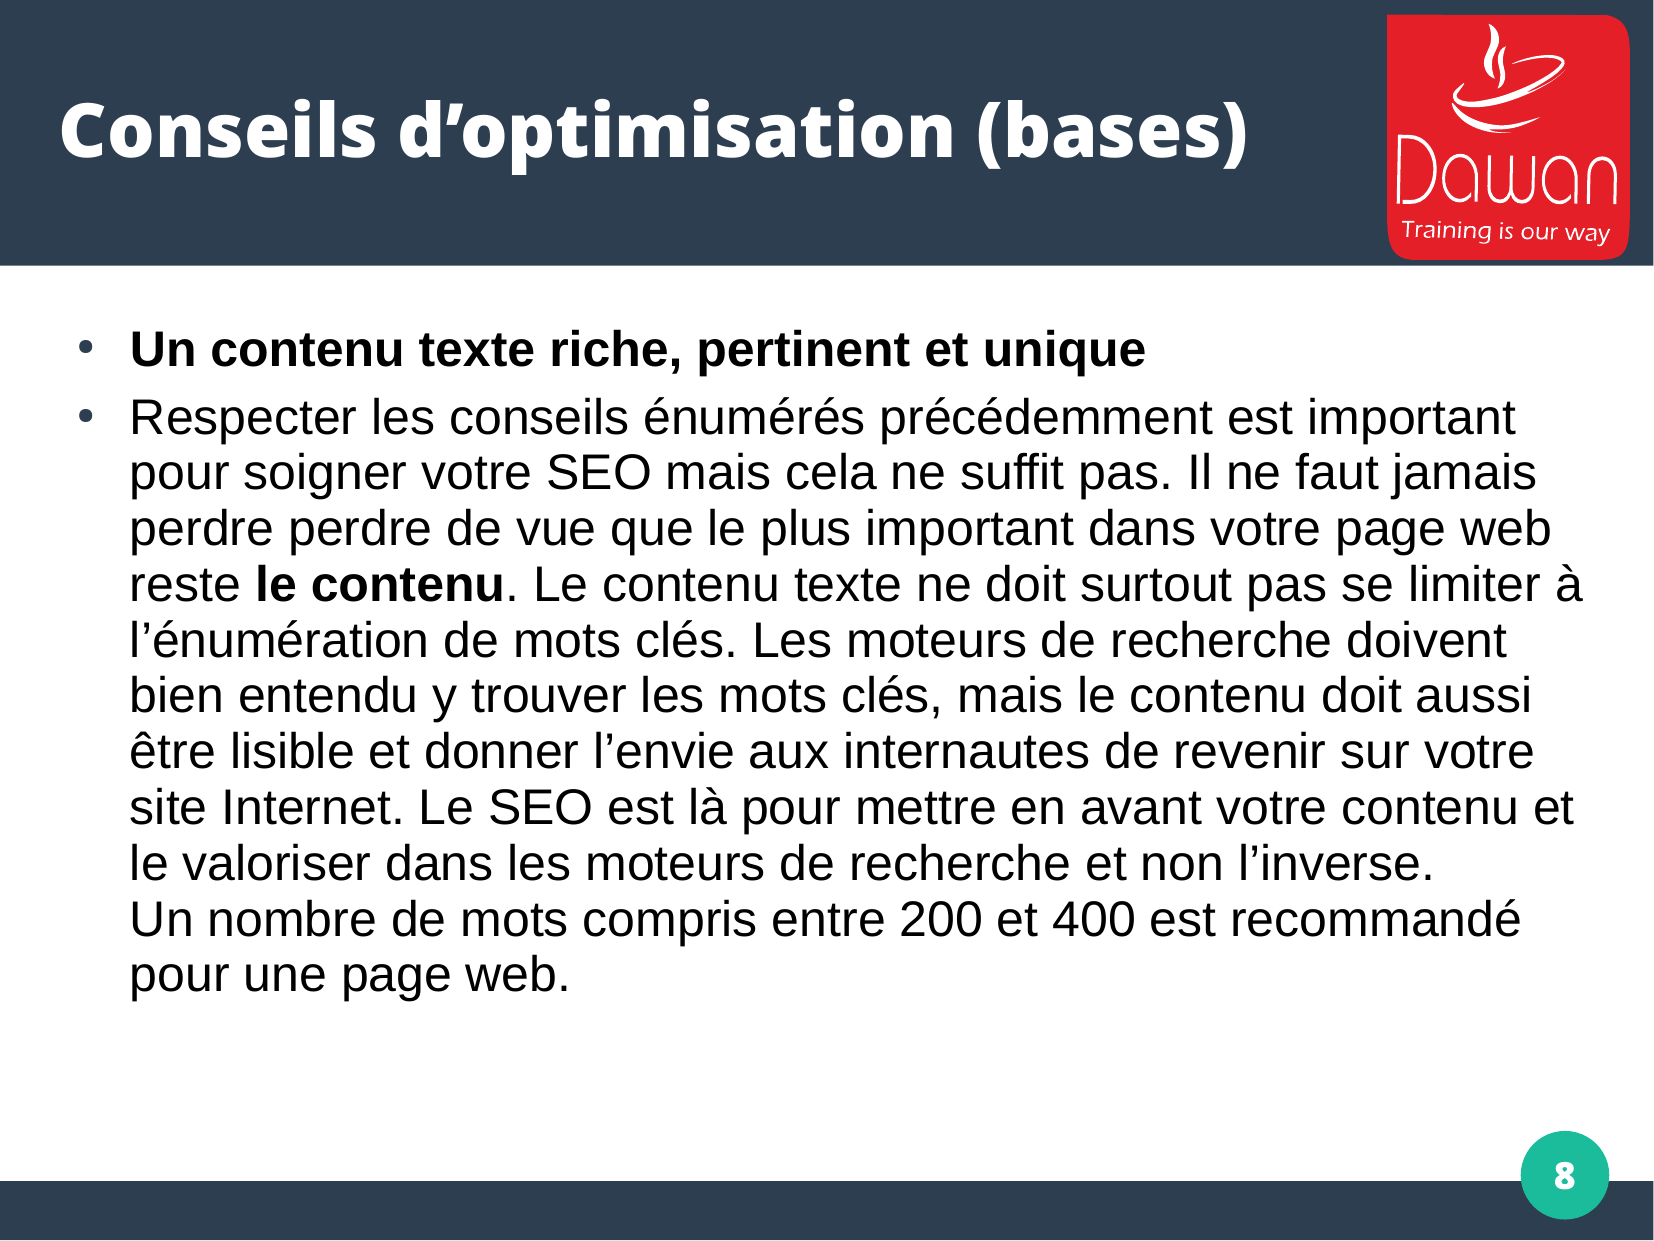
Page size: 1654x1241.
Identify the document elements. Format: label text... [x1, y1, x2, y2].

list Un contenu texte riche, pertinent et unique Respecter les conseils énumérés précédemment est important pour soigner votre SEO mais cela ne suffit pas. Il ne faut jamais perdre perdre de vue que le plus important dans votre page web reste le contenu. Le contenu texte ne doit surtout pas se limiter à l’énumération de mots clés. Les moteurs de recherche doivent bien entendu y trouver les mots clés, mais le contenu doit aussi être lisible et donner l’envie aux internautes de revenir sur votre site Internet. Le SEO est là pour mettre en avant votre contenu et le valoriser dans les moteurs de recherche et non l’inverse. Un nombre de mots compris entre 200 et 400 est recommandé pour une page web. [59, 324, 1595, 1152]
title Conseils d’optimisation (bases) [59, 49, 1387, 207]
picture [1387, 14, 1630, 260]
